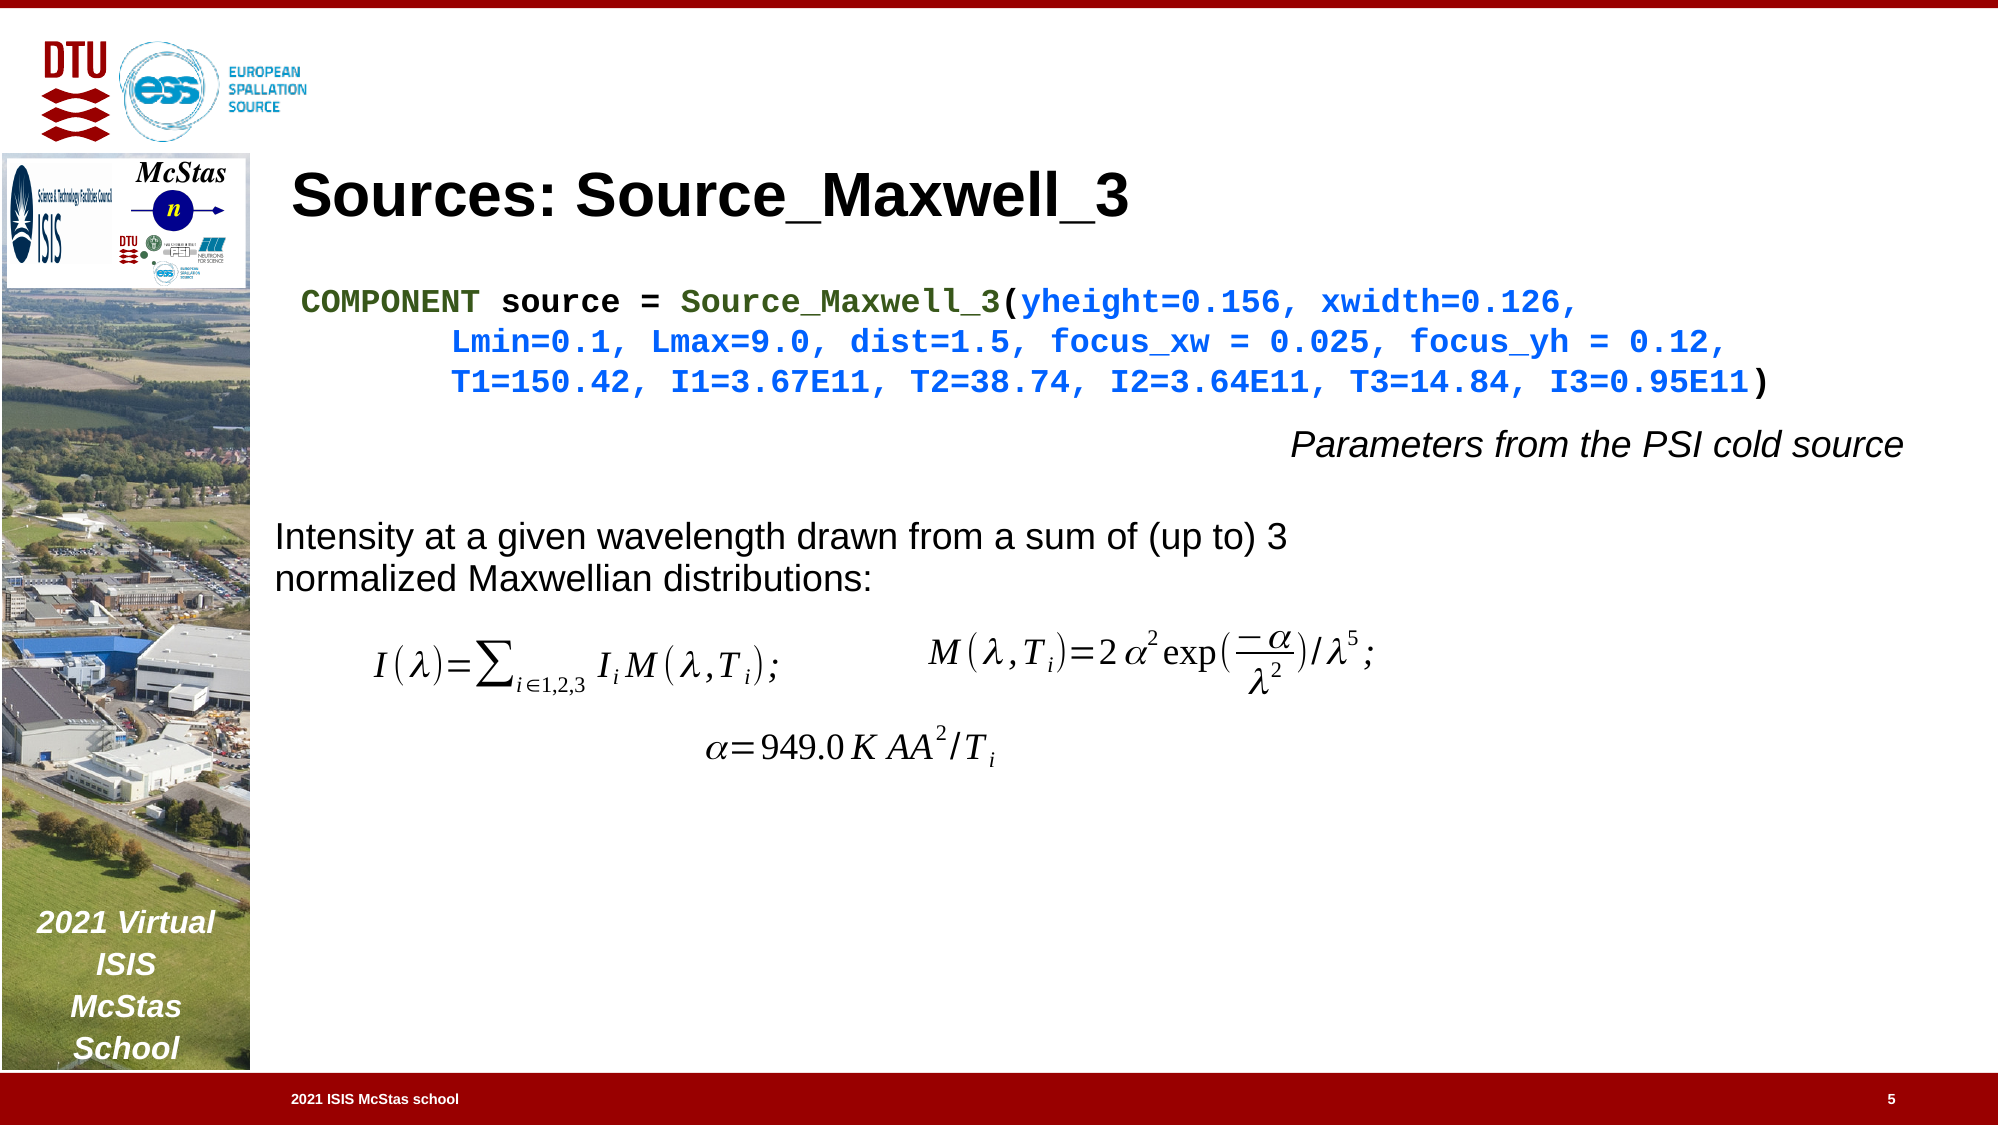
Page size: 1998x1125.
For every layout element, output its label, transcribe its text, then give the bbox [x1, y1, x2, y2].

picture [119, 41, 307, 142]
chart [920, 625, 1382, 697]
text_box COMPONENT source = Source_Maxwell_3(yheight=0.156, xwidth=0.126, Lmin=0.1, Lmax=9.0, dist=1.5, focus_xw = 0.025, focus_yh = 0.12, T1=150.42, I1=3.67E11, T2=38.74, I2=3.64E11, T3=14.84, I3=0.95E11) [293, 271, 1973, 407]
text_box Intensity at a given wavelength drawn from a sum of (up to) 3 normalized Maxwellian distributions: [259, 507, 1347, 607]
slide_number <number> [1887, 1088, 1909, 1110]
title Sources: Source_Maxwell_3 [291, 69, 1819, 230]
text_box Parameters from the PSI cold source [1275, 415, 1920, 473]
picture [2, 153, 250, 1070]
chart [366, 638, 786, 697]
chart [696, 720, 1002, 773]
